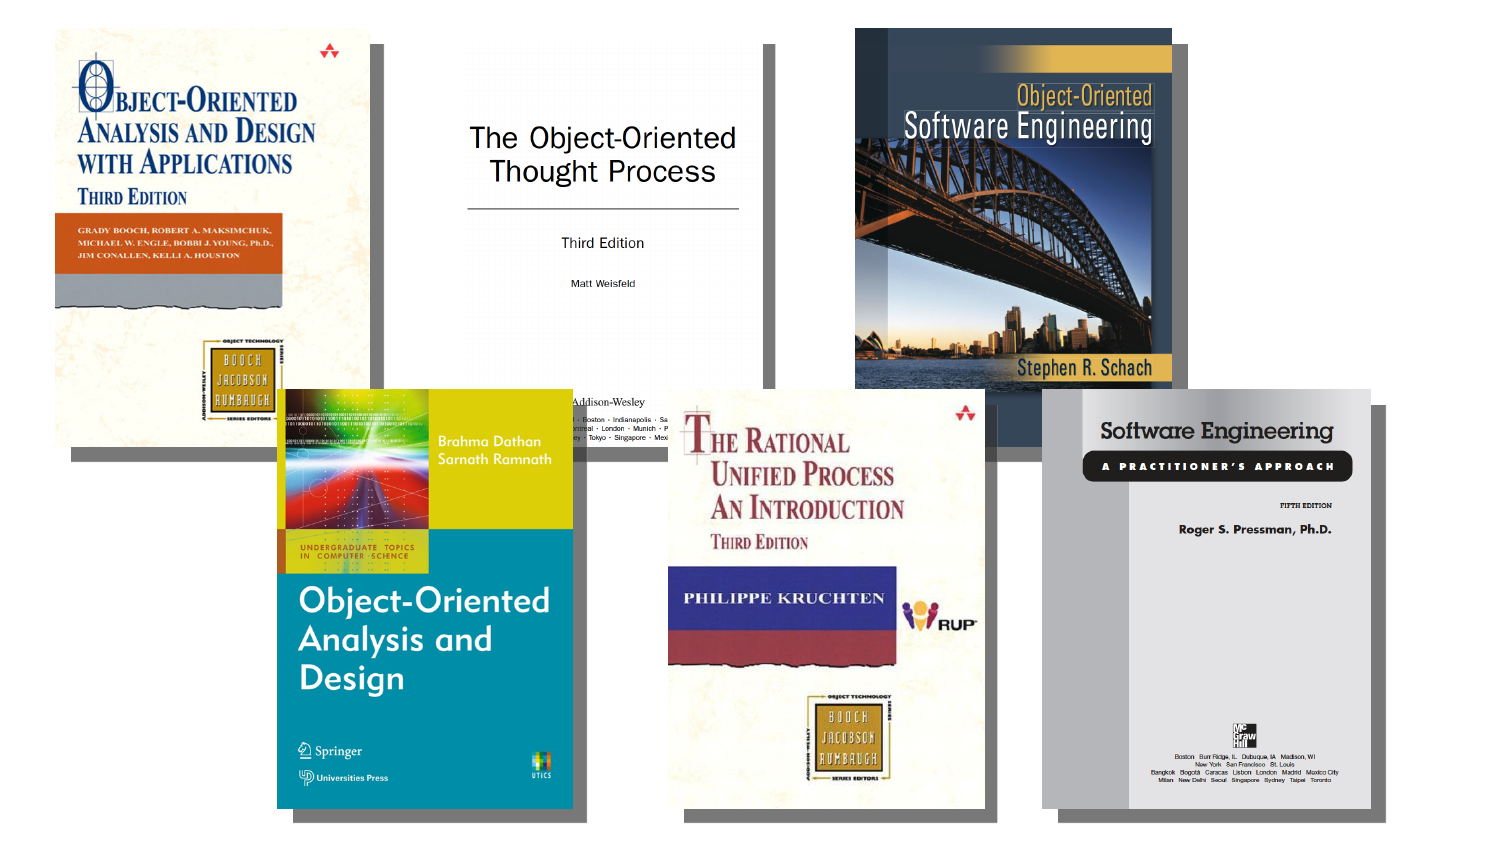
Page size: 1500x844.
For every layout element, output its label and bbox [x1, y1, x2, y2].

picture [55, 28, 1371, 809]
